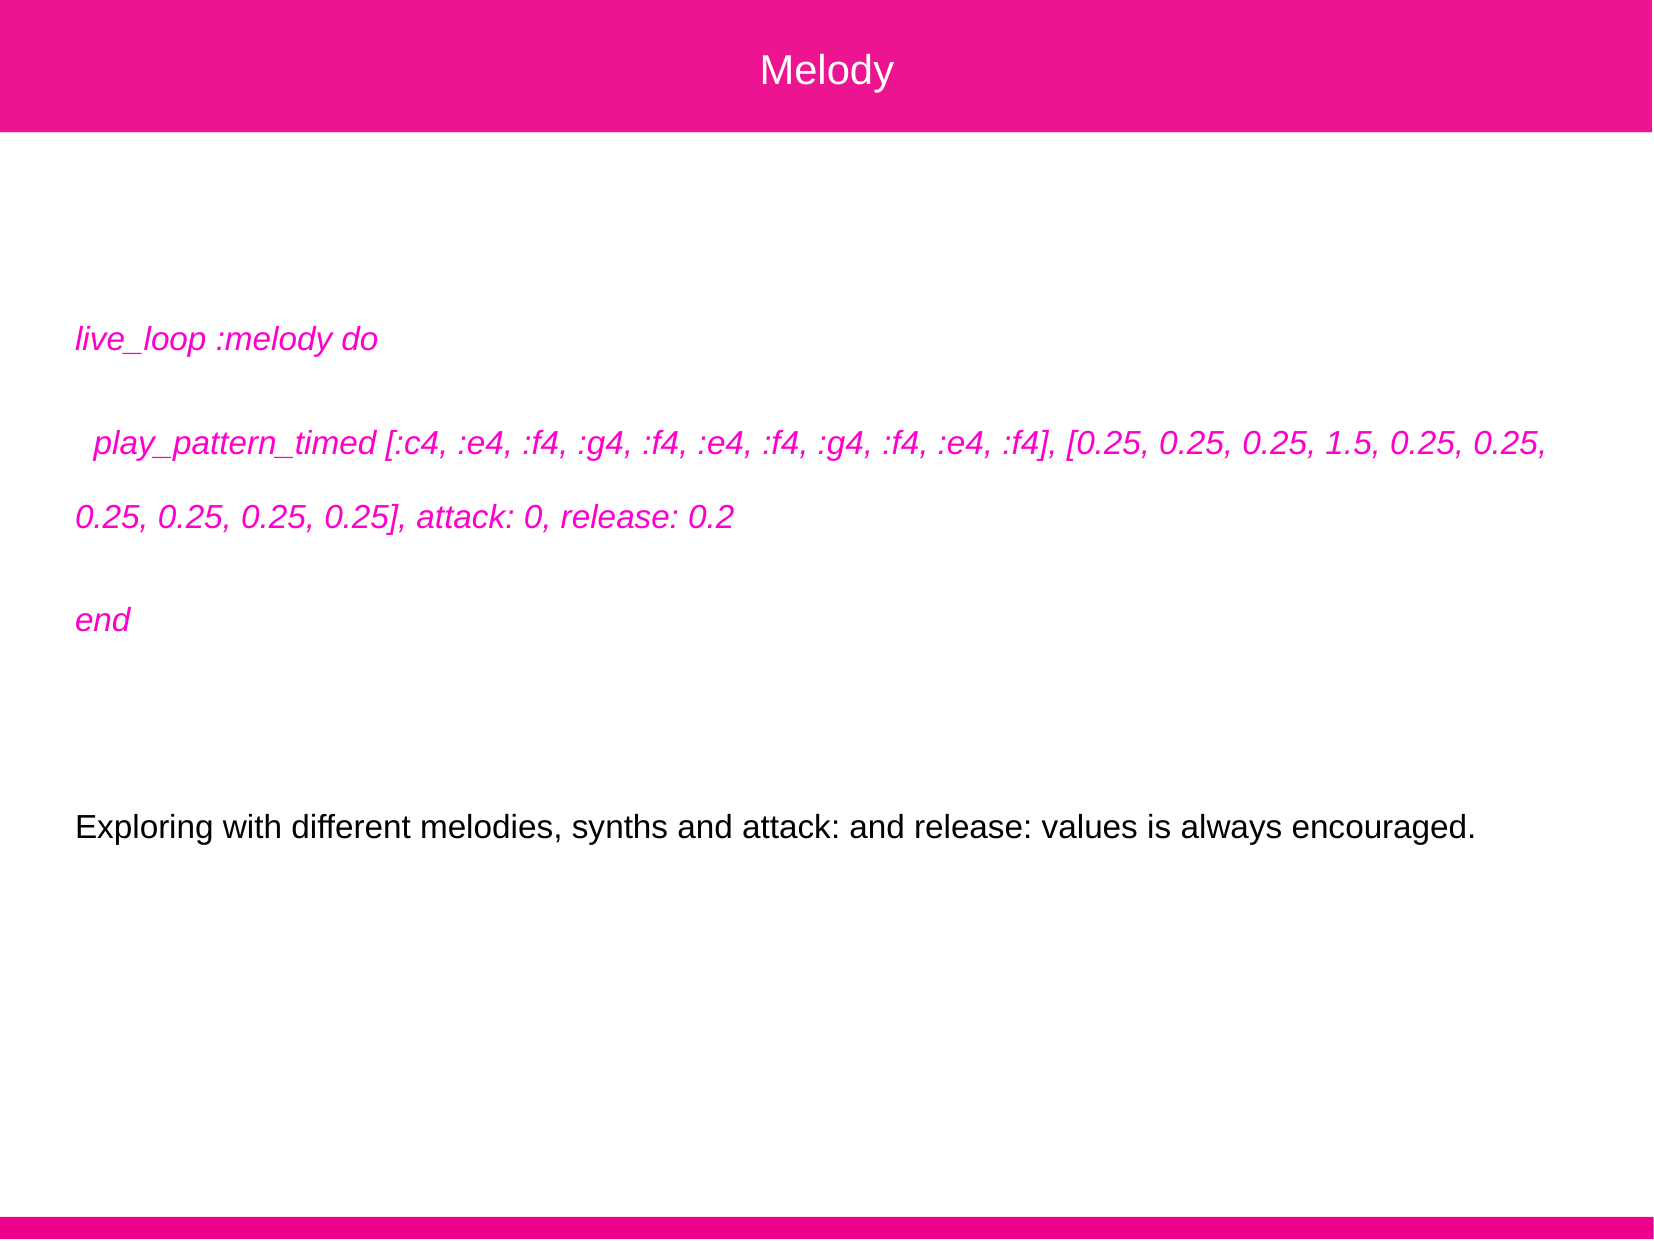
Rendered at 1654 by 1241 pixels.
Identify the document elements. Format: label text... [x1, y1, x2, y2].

list live_loop :melody do play_pattern_timed [:c4, :e4, :f4, :g4, :f4, :e4, :f4, :g4, :f4, :e4, :f4], [0.25, 0.25, 0.25, 1.5, 0.25, 0.25, 0.25, 0.25, 0.25, 0.25], attack: 0, release: 0.2 end Exploring with different melodies, synths and attack: and release: values is always encouraged. [75, 283, 1606, 1079]
picture [0, 0, 1654, 1241]
title Melody [82, 46, 1572, 94]
